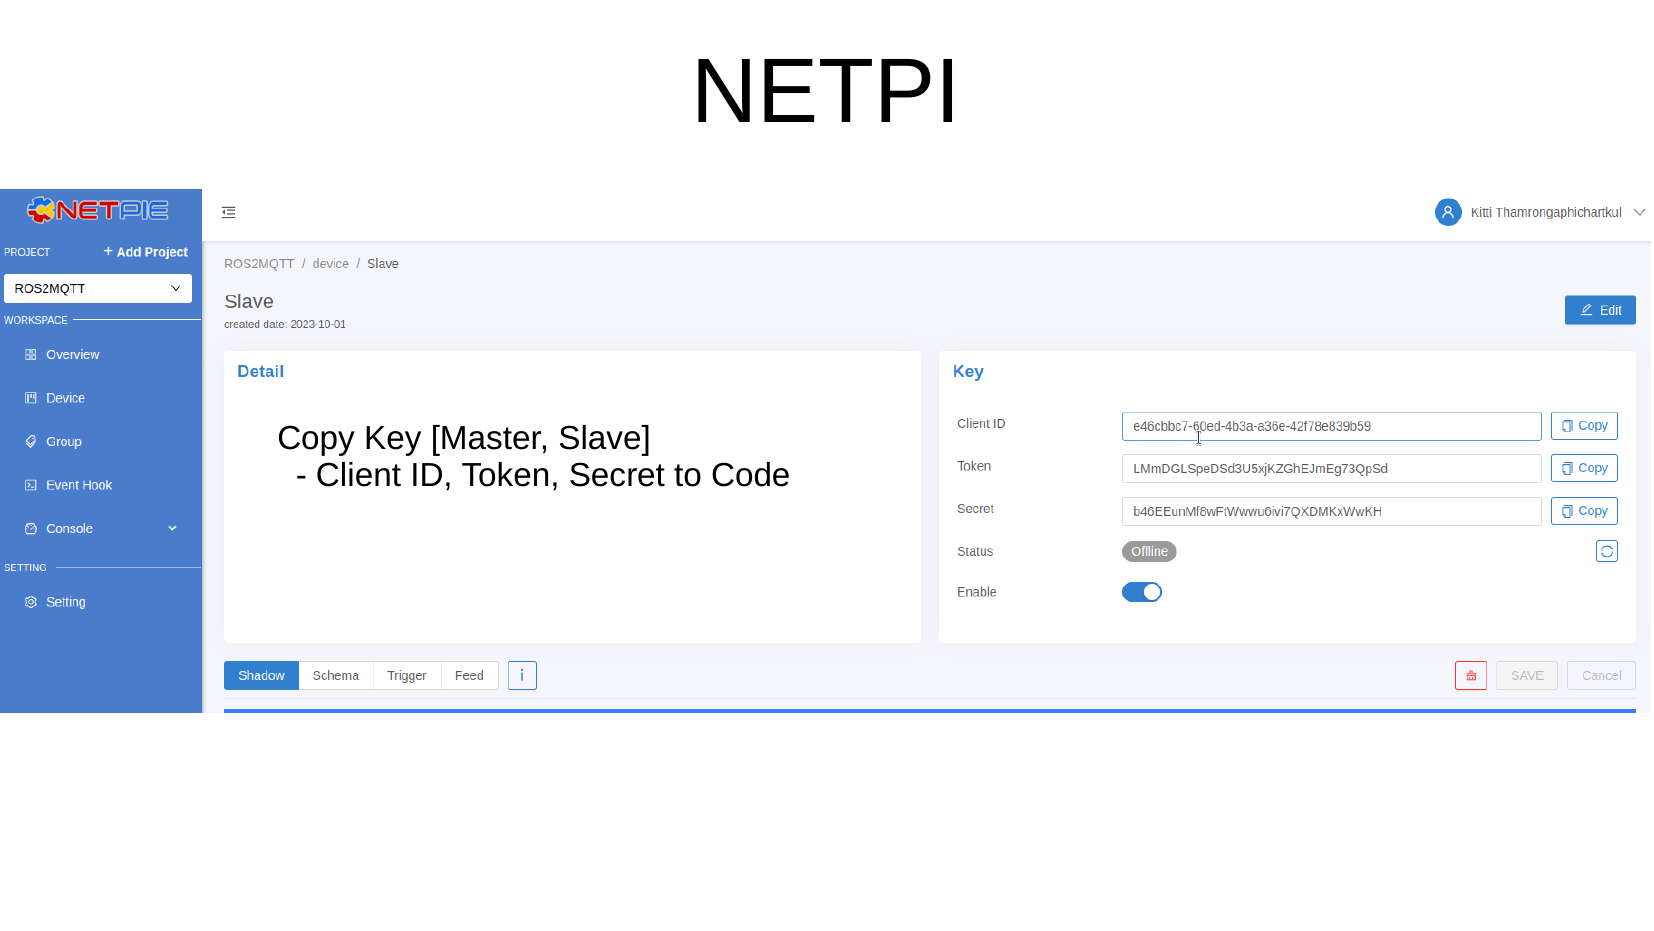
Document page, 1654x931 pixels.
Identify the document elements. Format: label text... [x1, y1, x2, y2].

title NETPI [82, 13, 1571, 169]
picture [0, 189, 1651, 713]
text_box Copy Key [Master, Slave] - Client ID, Token, Secret to Code [262, 412, 938, 576]
